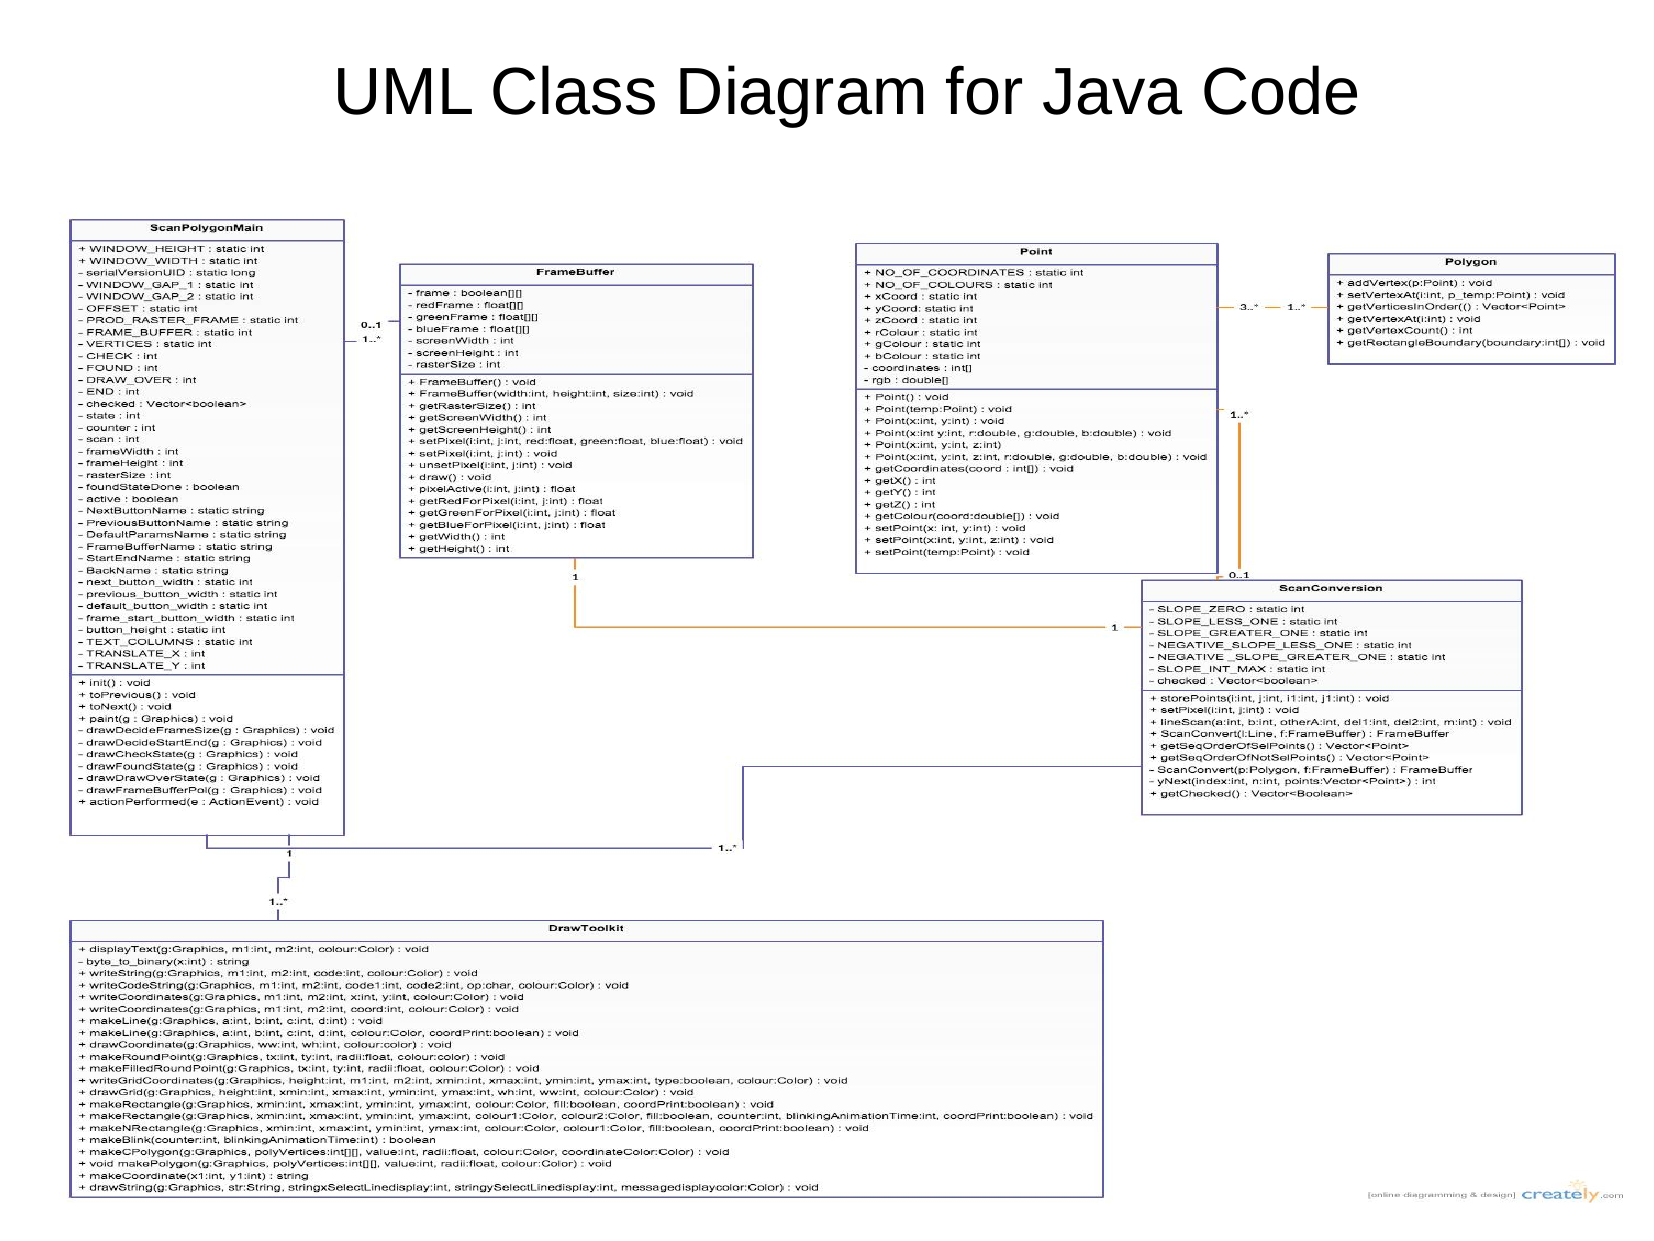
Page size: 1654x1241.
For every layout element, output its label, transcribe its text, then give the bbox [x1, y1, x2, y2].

text_box UML Class Diagram for Java Code [318, 47, 1394, 154]
picture [59, 212, 1630, 1205]
